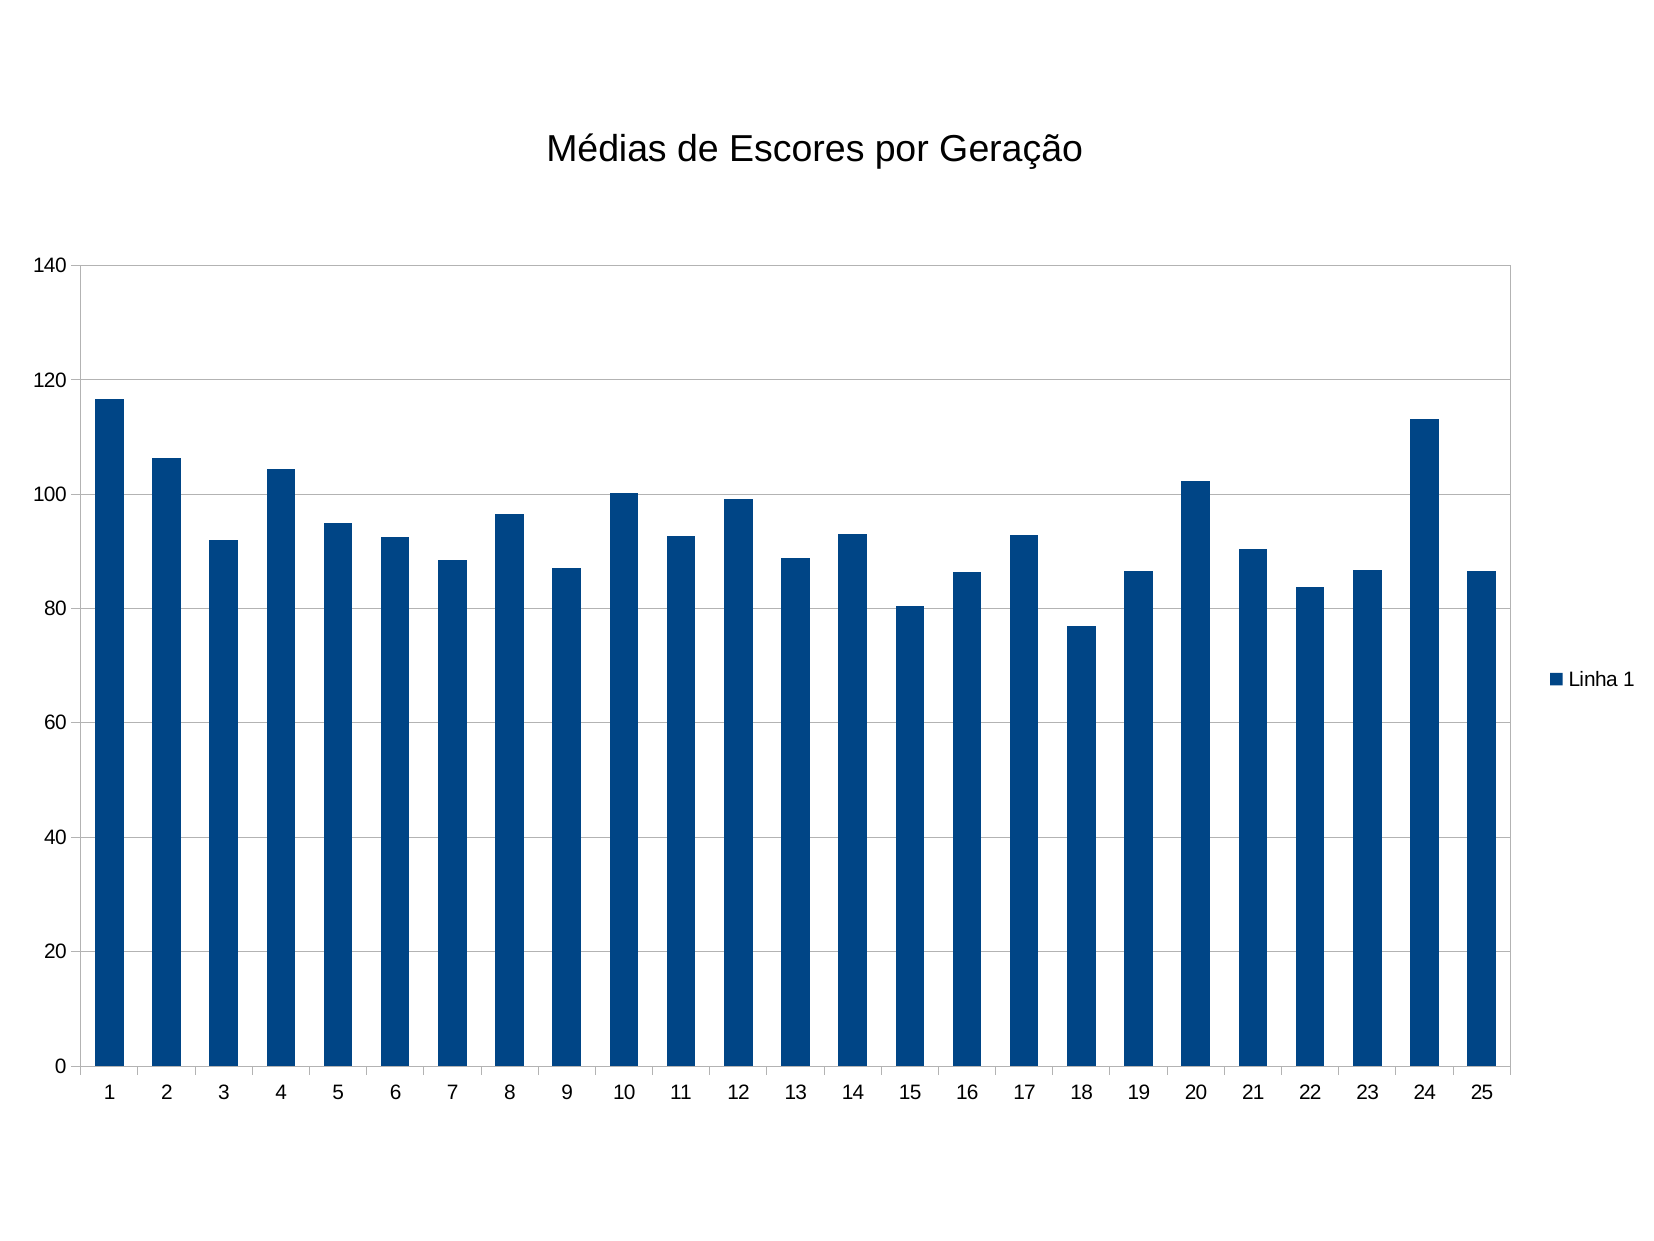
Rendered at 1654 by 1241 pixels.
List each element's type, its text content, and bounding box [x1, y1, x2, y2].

text_box Médias de Escores por Geração [531, 120, 1123, 178]
chart [0, 236, 1654, 1123]
